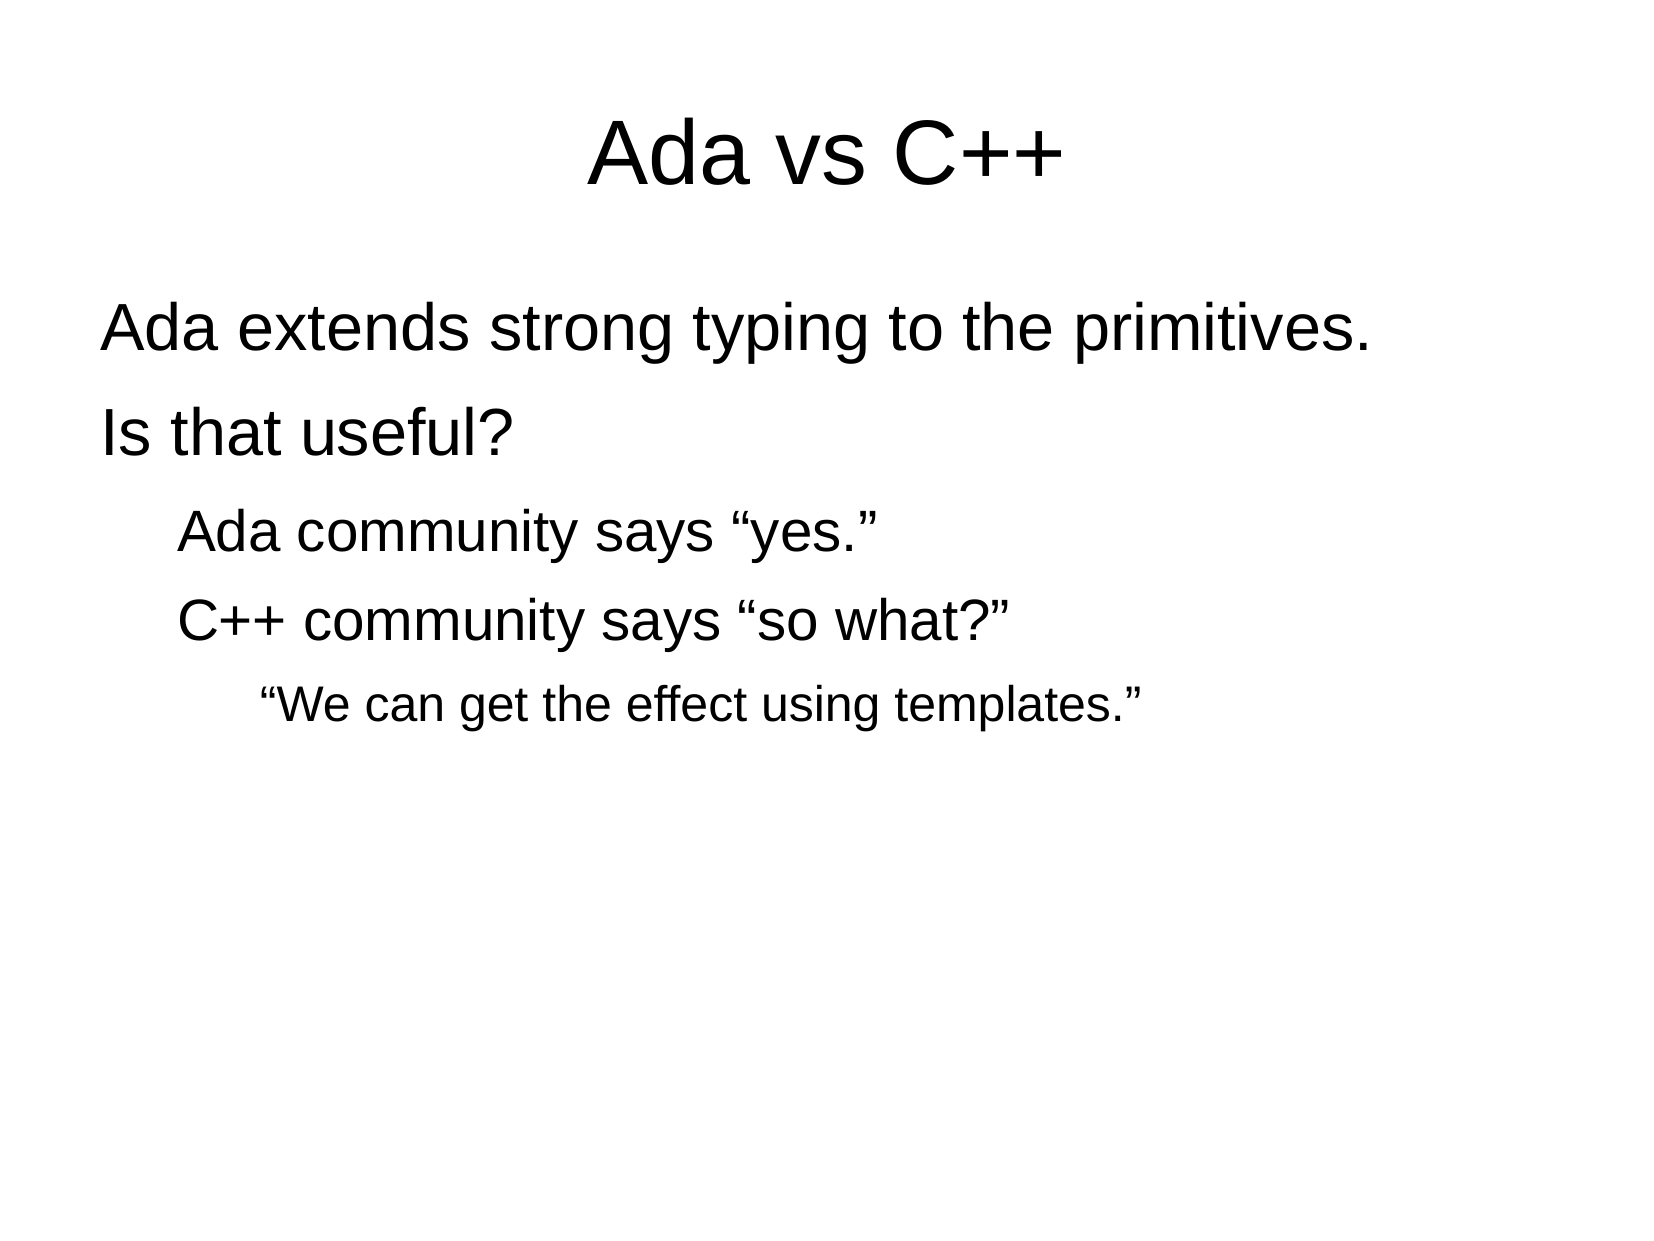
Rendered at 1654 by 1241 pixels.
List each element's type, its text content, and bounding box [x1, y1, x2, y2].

title Ada vs C++ [82, 56, 1571, 250]
list Ada extends strong typing to the primitives. Is that useful? Ada community says “yes.” C++ community says “so what?” “We can get the effect using templates.” [82, 290, 1571, 1094]
